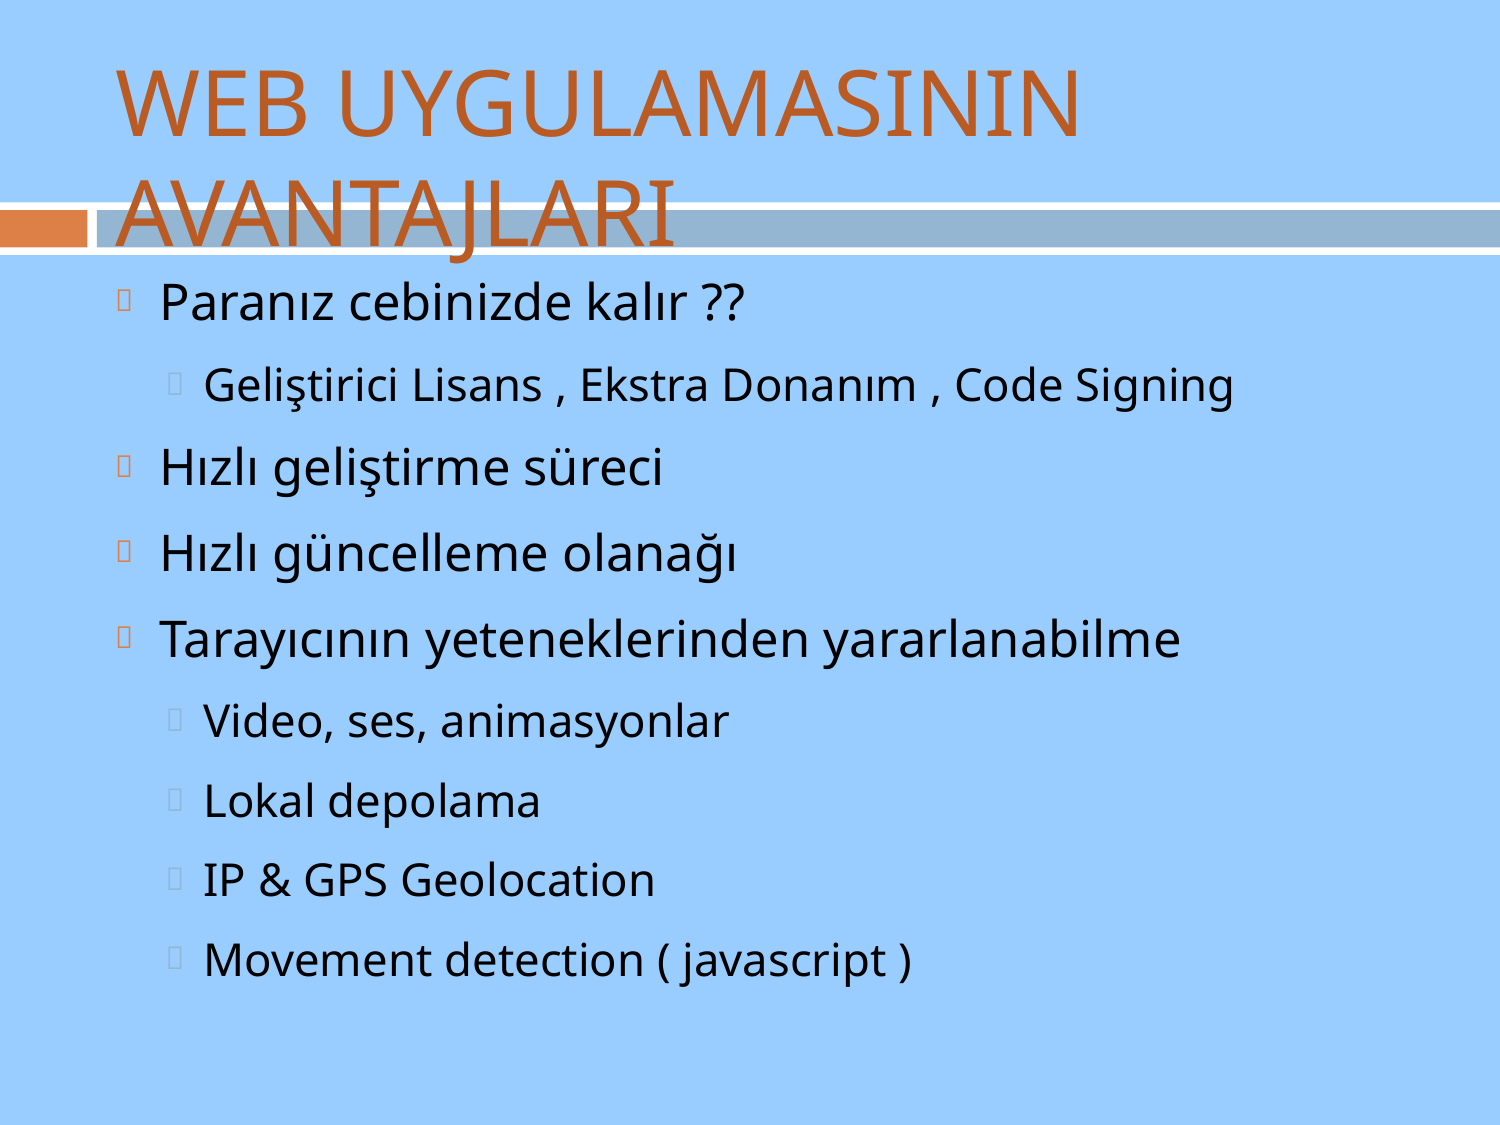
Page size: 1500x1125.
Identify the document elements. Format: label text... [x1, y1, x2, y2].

title WEB UYGULAMASININ AVANTAJLARI [100, 37, 1438, 200]
list Paranız cebinizde kalır ?? Geliştirici Lisans , Ekstra Donanım , Code Signing Hızlı geliştirme süreci Hızlı güncelleme olanağı Tarayıcının yeteneklerinden yararlanabilme Video, ses, animasyonlar Lokal depolama IP & GPS Geolocation Movement detection ( javascript ) [100, 262, 1438, 1000]
